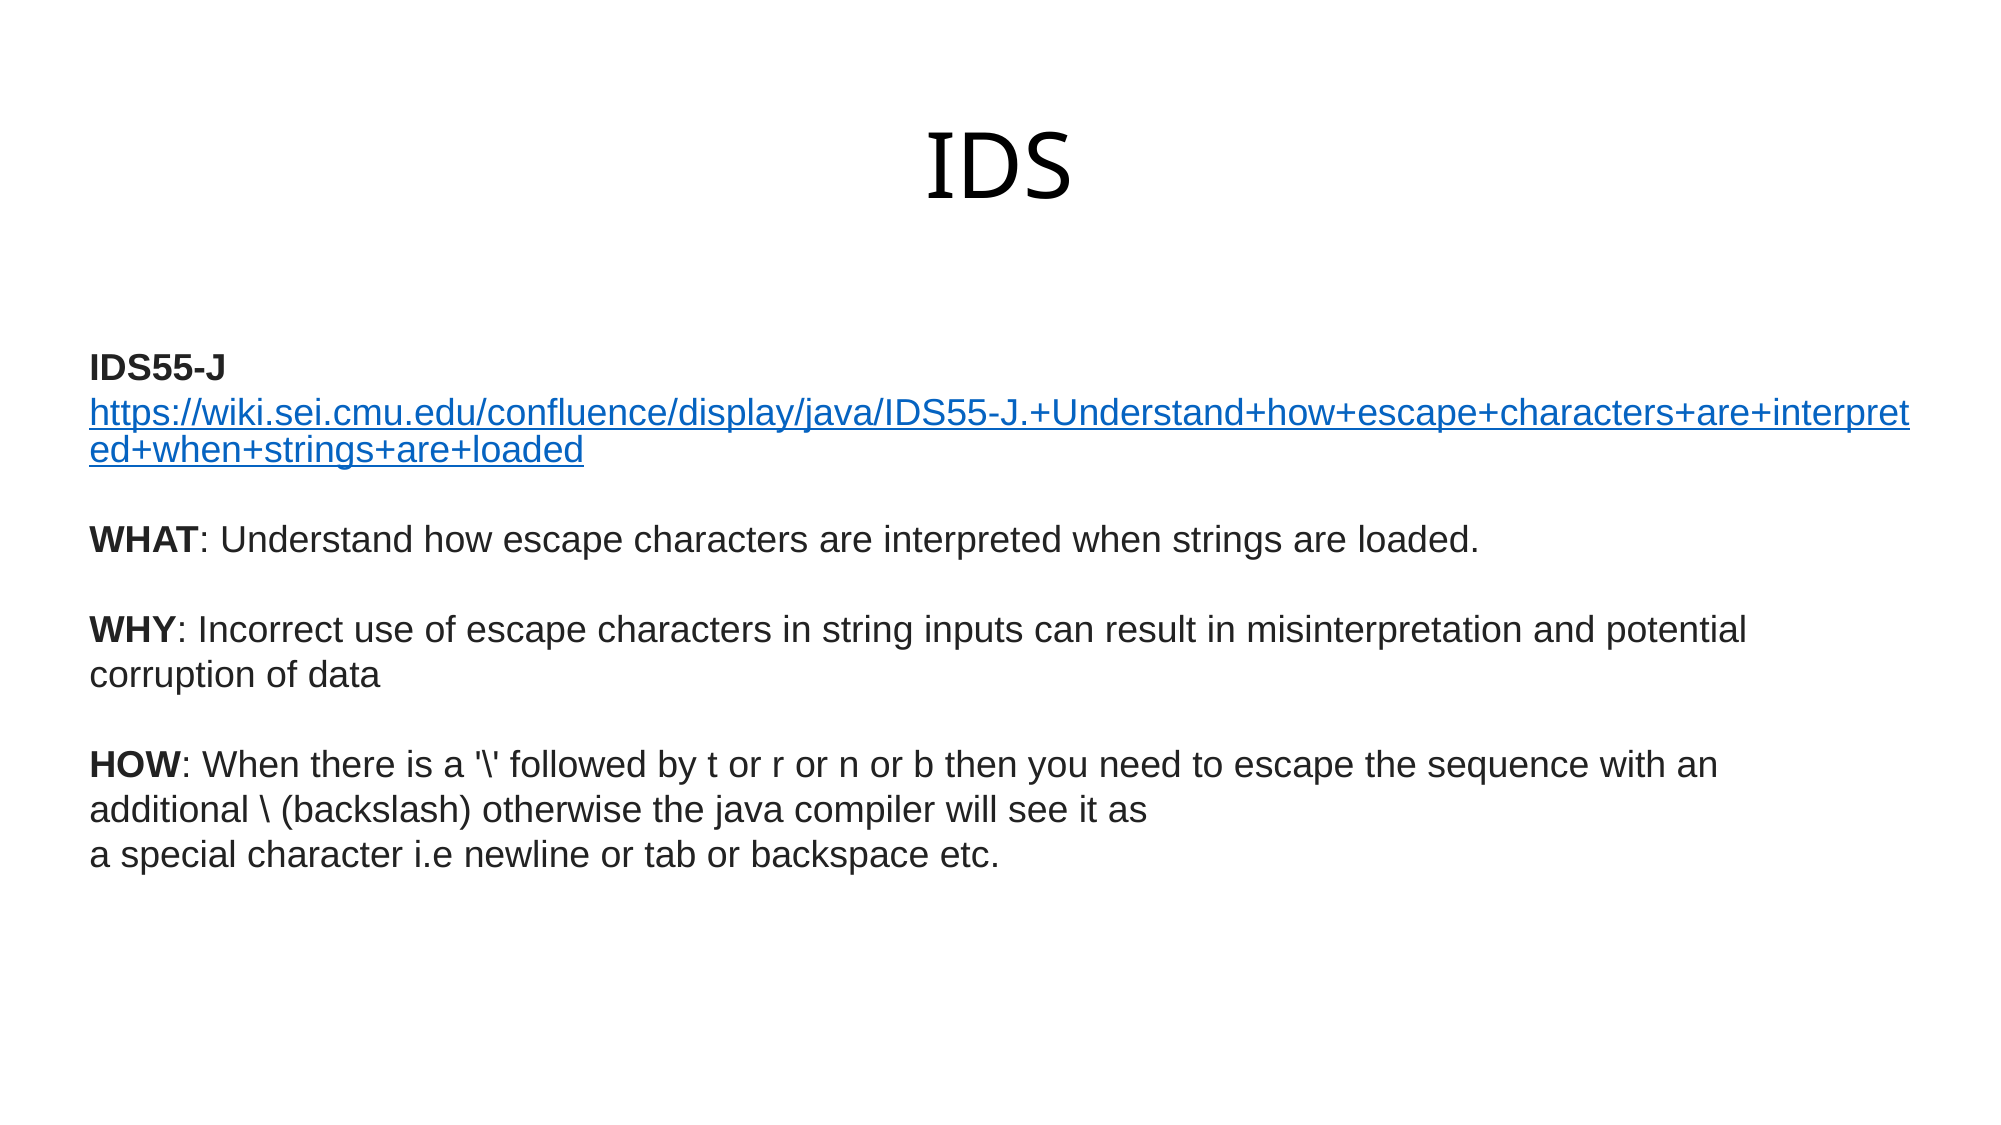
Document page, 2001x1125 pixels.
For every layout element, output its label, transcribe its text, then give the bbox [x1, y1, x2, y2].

text_box IDS55-J https://wiki.sei.cmu.edu/confluence/display/java/IDS55-J.+Understand+how+escape+characters+are+interpreted+when+strings+are+loaded WHAT: Understand how escape characters are interpreted when strings are loaded. WHY: Incorrect use of escape characters in string inputs can result in misinterpretation and potential corruption of data HOW: When there is a '\' followed by t or r or n or b then you need to escape the sequence with an additional \ (backslash) otherwise the java compiler will see it as a special character i.e newline or tab or backspace etc. [74, 264, 1926, 917]
text_box IDS [137, 59, 1863, 264]
